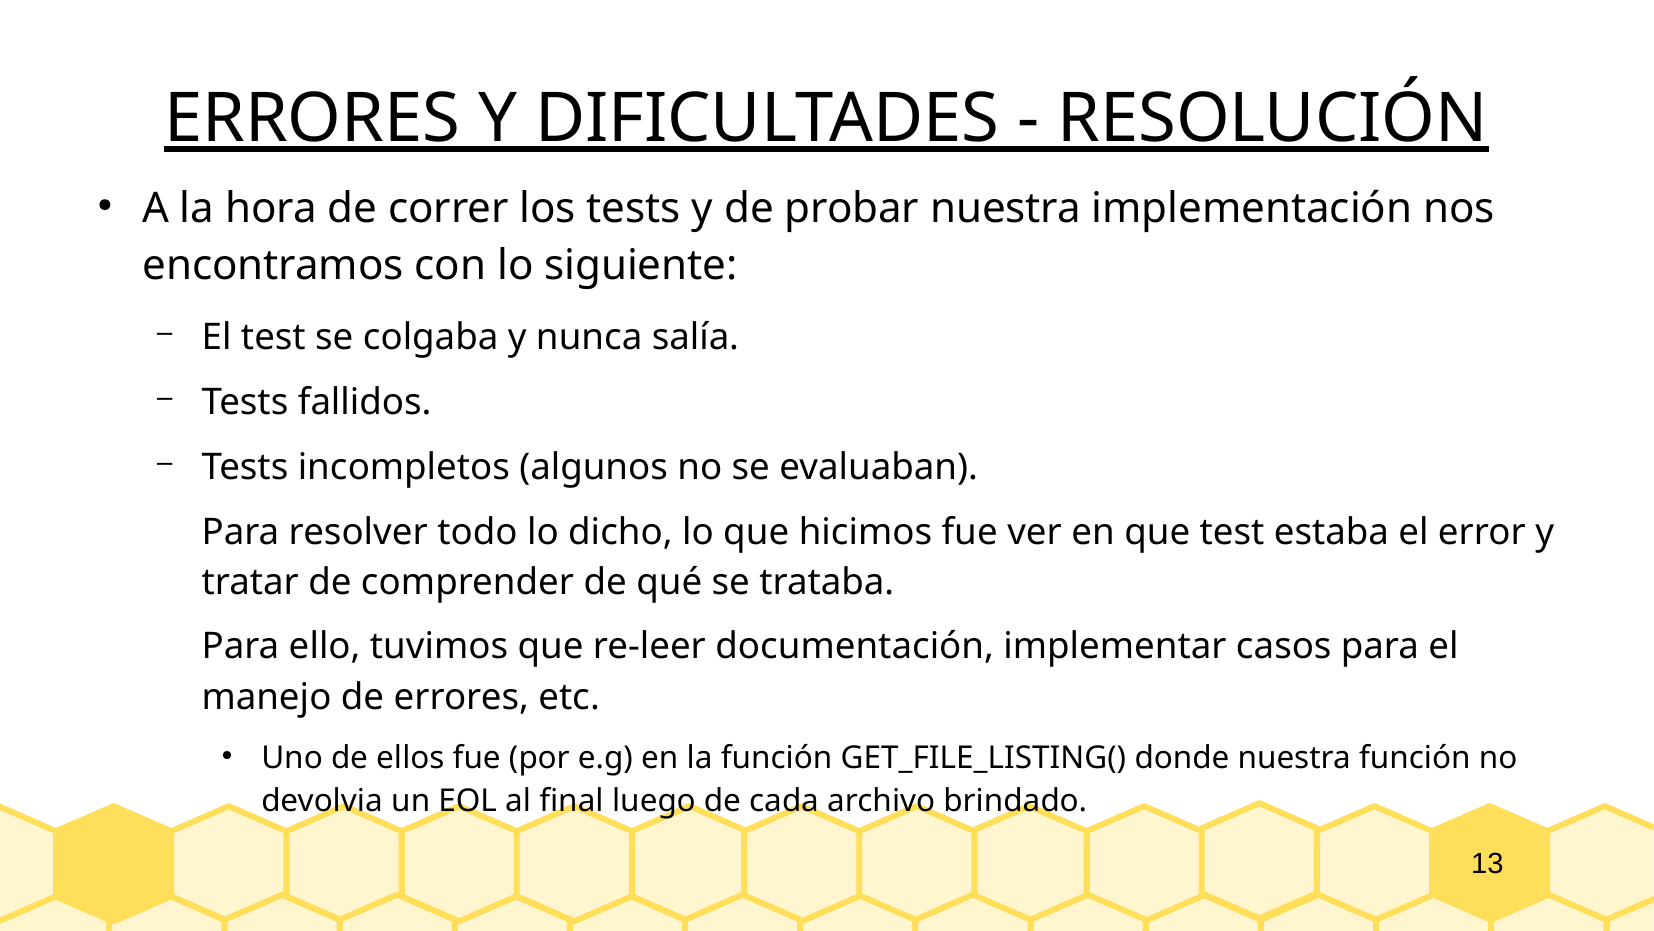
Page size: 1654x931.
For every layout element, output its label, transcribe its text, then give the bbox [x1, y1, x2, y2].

list A la hora de correr los tests y de probar nuestra implementación nos encontramos con lo siguiente: El test se colgaba y nunca salía. Tests fallidos. Tests incompletos (algunos no se evaluaban). Para resolver todo lo dicho, lo que hicimos fue ver en que test estaba el error y tratar de comprender de qué se trataba. Para ello, tuvimos que re-leer documentación, implementar casos para el manejo de errores, etc. Uno de ellos fue (por e.g) en la función GET_FILE_LISTING() donde nuestra función no devolvia un EOL al final luego de cada archivo brindado. [82, 177, 1571, 827]
title ERRORES Y DIFICULTADES - RESOLUCIÓN [82, 37, 1571, 177]
